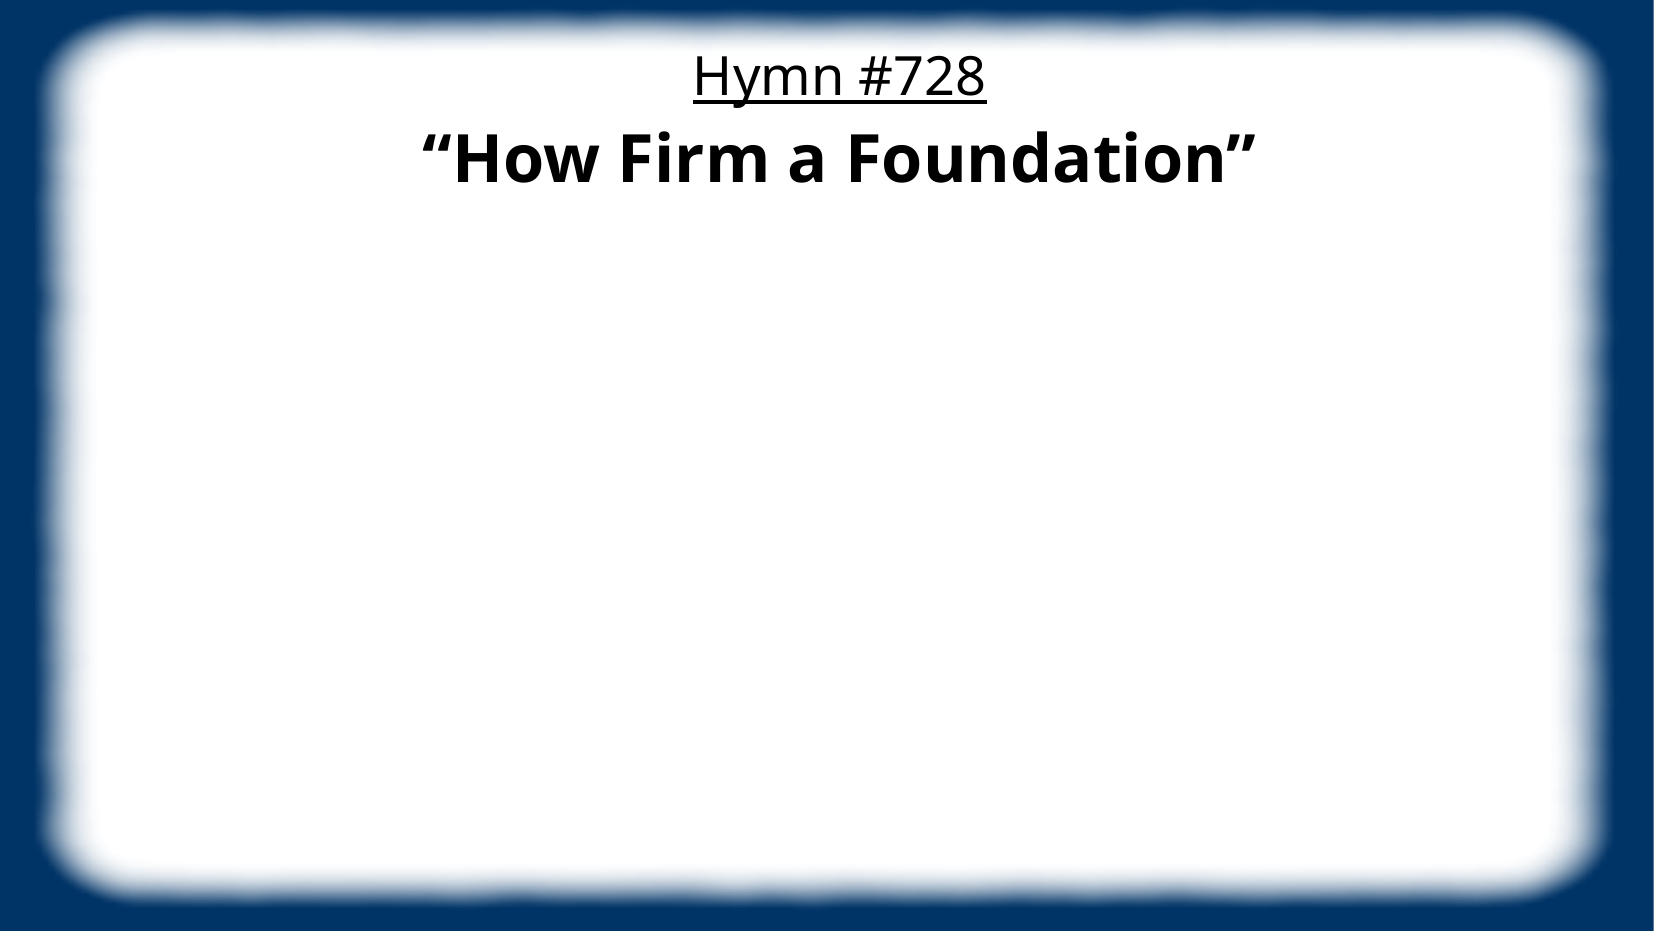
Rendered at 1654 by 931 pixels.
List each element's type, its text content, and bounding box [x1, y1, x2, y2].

text_box Hymn #728 “How Firm a Foundation” [105, 30, 1576, 206]
picture [0, 0, 1654, 931]
